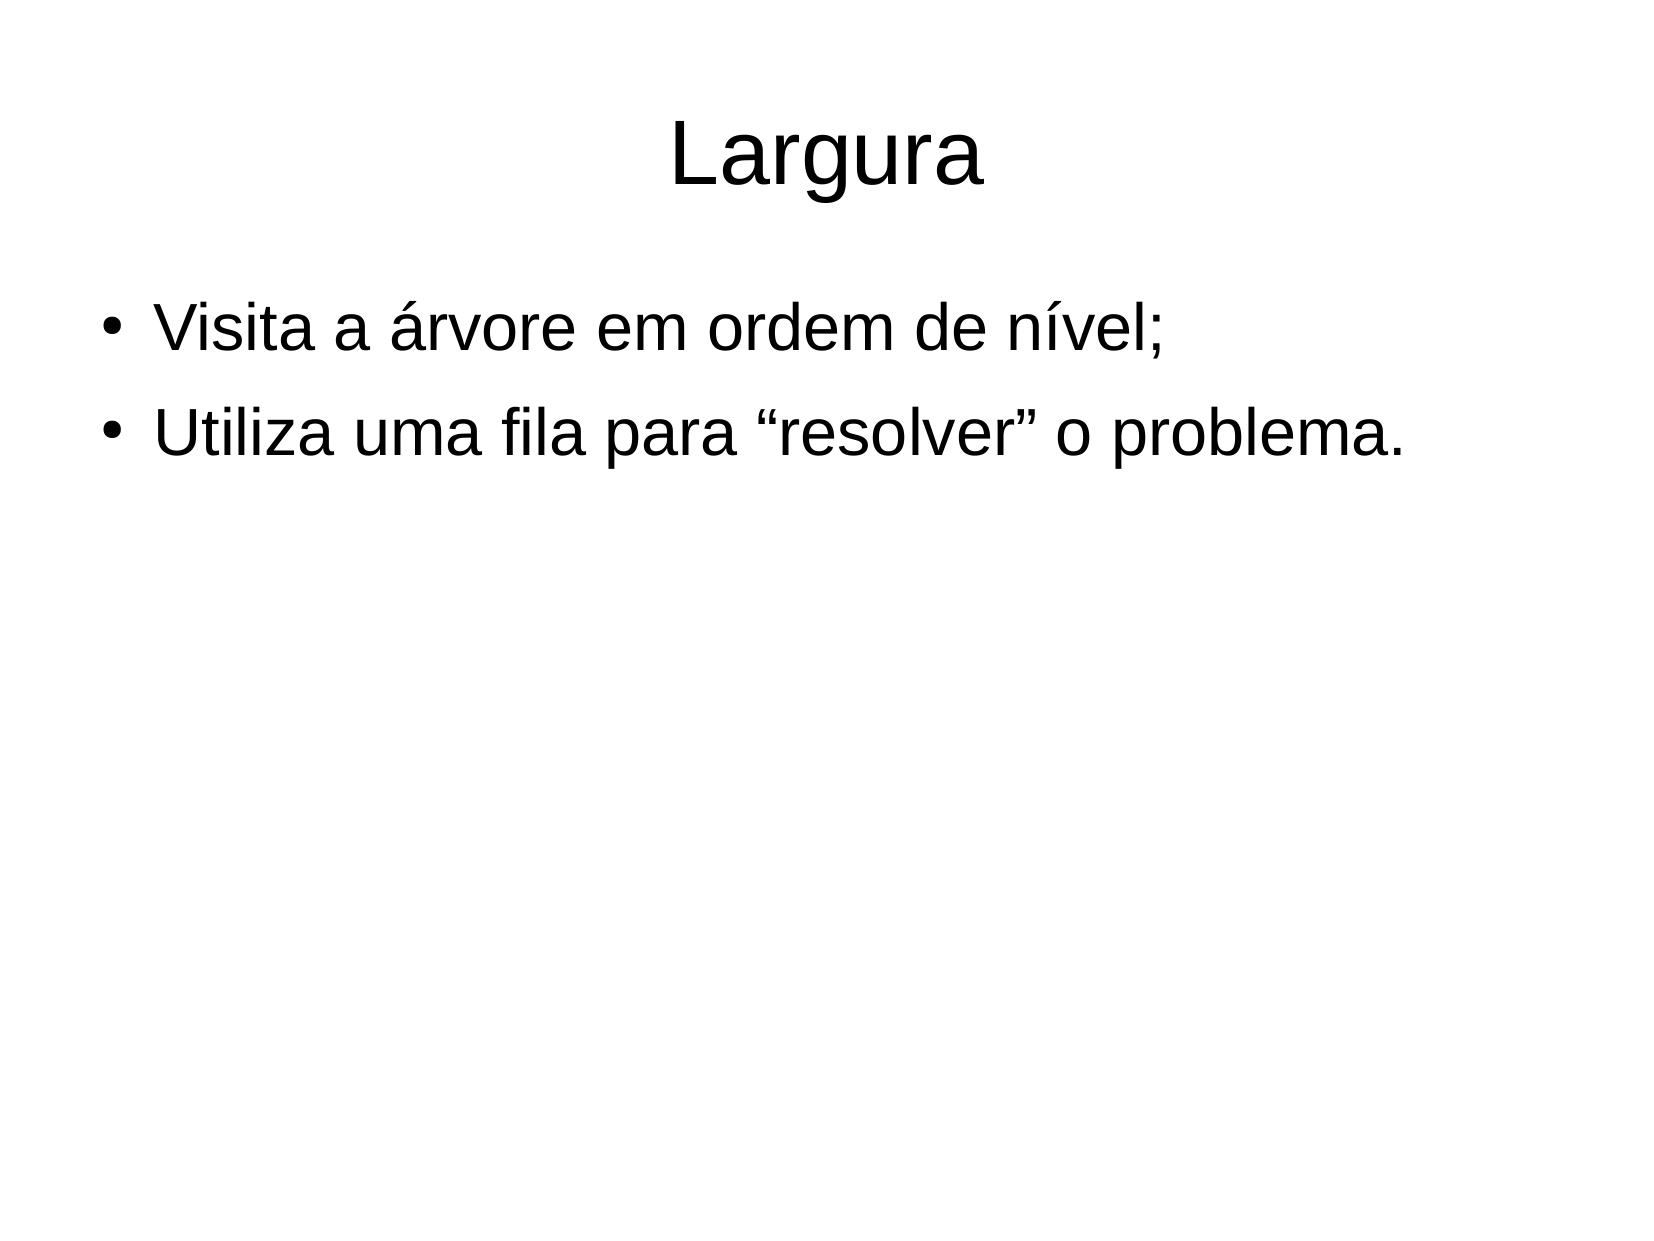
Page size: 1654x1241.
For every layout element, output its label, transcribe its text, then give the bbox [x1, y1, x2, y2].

title Largura [82, 49, 1571, 257]
list Visita a árvore em ordem de nível; Utiliza uma fila para “resolver” o problema. [82, 290, 1571, 1010]
